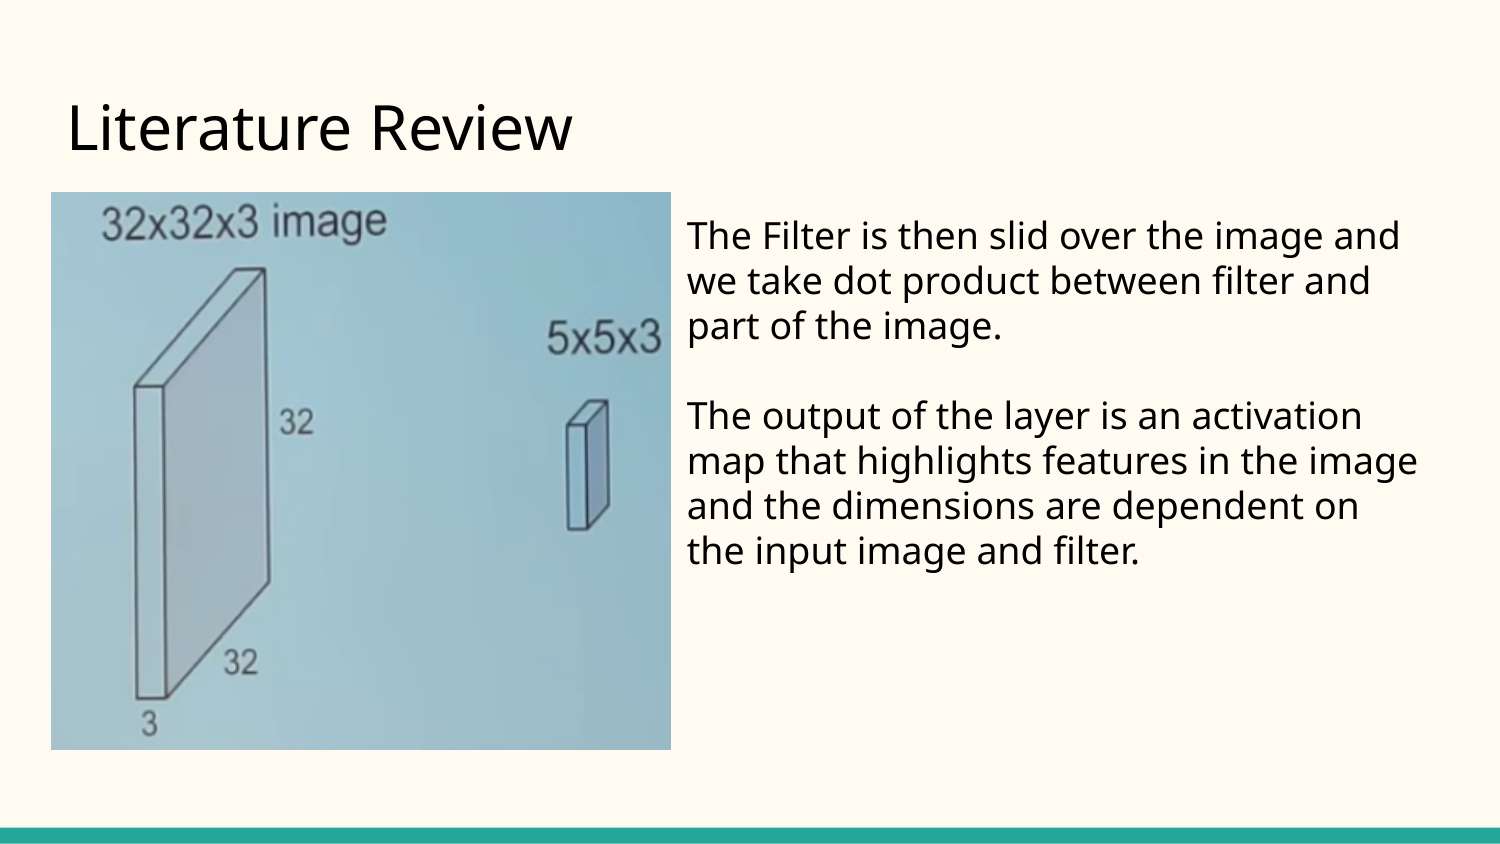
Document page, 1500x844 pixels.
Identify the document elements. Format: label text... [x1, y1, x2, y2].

title Literature Review [51, 72, 1449, 174]
text_box The Filter is then slid over the image and we take dot product between filter and part of the image. The output of the layer is an activation map that highlights features in the image and the dimensions are dependent on the input image and filter. [671, 197, 1442, 755]
list [671, 192, 1449, 750]
picture [51, 192, 671, 750]
